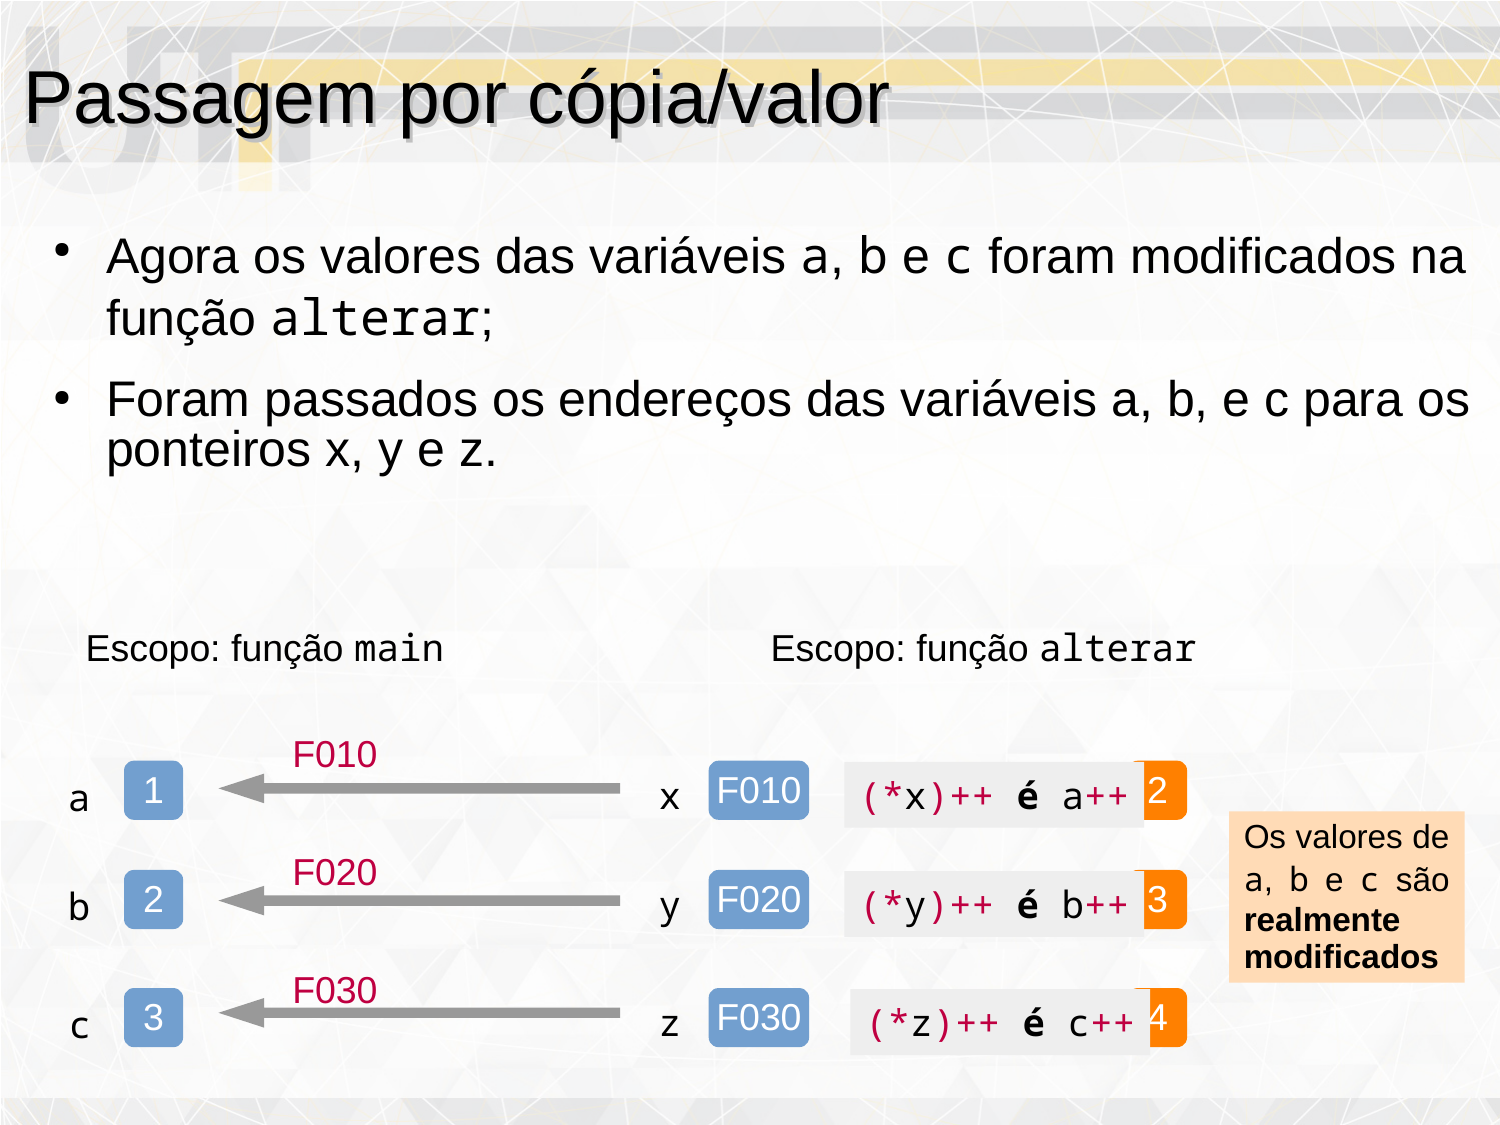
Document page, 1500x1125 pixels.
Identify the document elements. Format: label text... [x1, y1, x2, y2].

text_box c [54, 991, 105, 1044]
text_box Escopo: função main [70, 614, 473, 674]
text_box (*y)++ é b++ [844, 871, 1121, 924]
text_box [218, 885, 621, 916]
text_box Os valores de a, b e c são realmente modificados [1229, 811, 1465, 981]
text_box 2 [1135, 760, 1188, 820]
text_box [393, 1007, 621, 1018]
text_box 2 [124, 869, 184, 930]
text_box 3 [124, 988, 184, 1048]
text_box 4 [1151, 1009, 1160, 1022]
text_box b [53, 873, 104, 926]
text_box z [643, 989, 694, 1046]
text_box 1 [124, 760, 184, 820]
text_box y [643, 871, 694, 928]
text_box F030 [708, 988, 810, 1048]
list Agora os valores das variáveis a, b e c foram modificados na função alterar; Foram passados os endereços das variáveis a, b, e c para os ponteiros x, y e z. [35, 224, 1477, 1087]
text_box (*x)++ é a++ [844, 761, 1121, 819]
text_box [218, 773, 621, 804]
text_box Escopo: função alterar [755, 614, 1198, 709]
text_box F020 [277, 844, 393, 902]
text_box [218, 998, 277, 1028]
text_box 4 [1133, 988, 1188, 1048]
text_box x [643, 761, 694, 819]
text_box a [53, 764, 104, 817]
text_box F030 [277, 962, 393, 1020]
text_box F020 [708, 869, 810, 930]
text_box 3 [1133, 869, 1188, 930]
title Passagem por cópia/valor [23, 18, 1489, 178]
text_box F010 [708, 760, 810, 820]
text_box F010 [277, 726, 393, 784]
text_box (*z)++ é c++ [850, 989, 1126, 1046]
